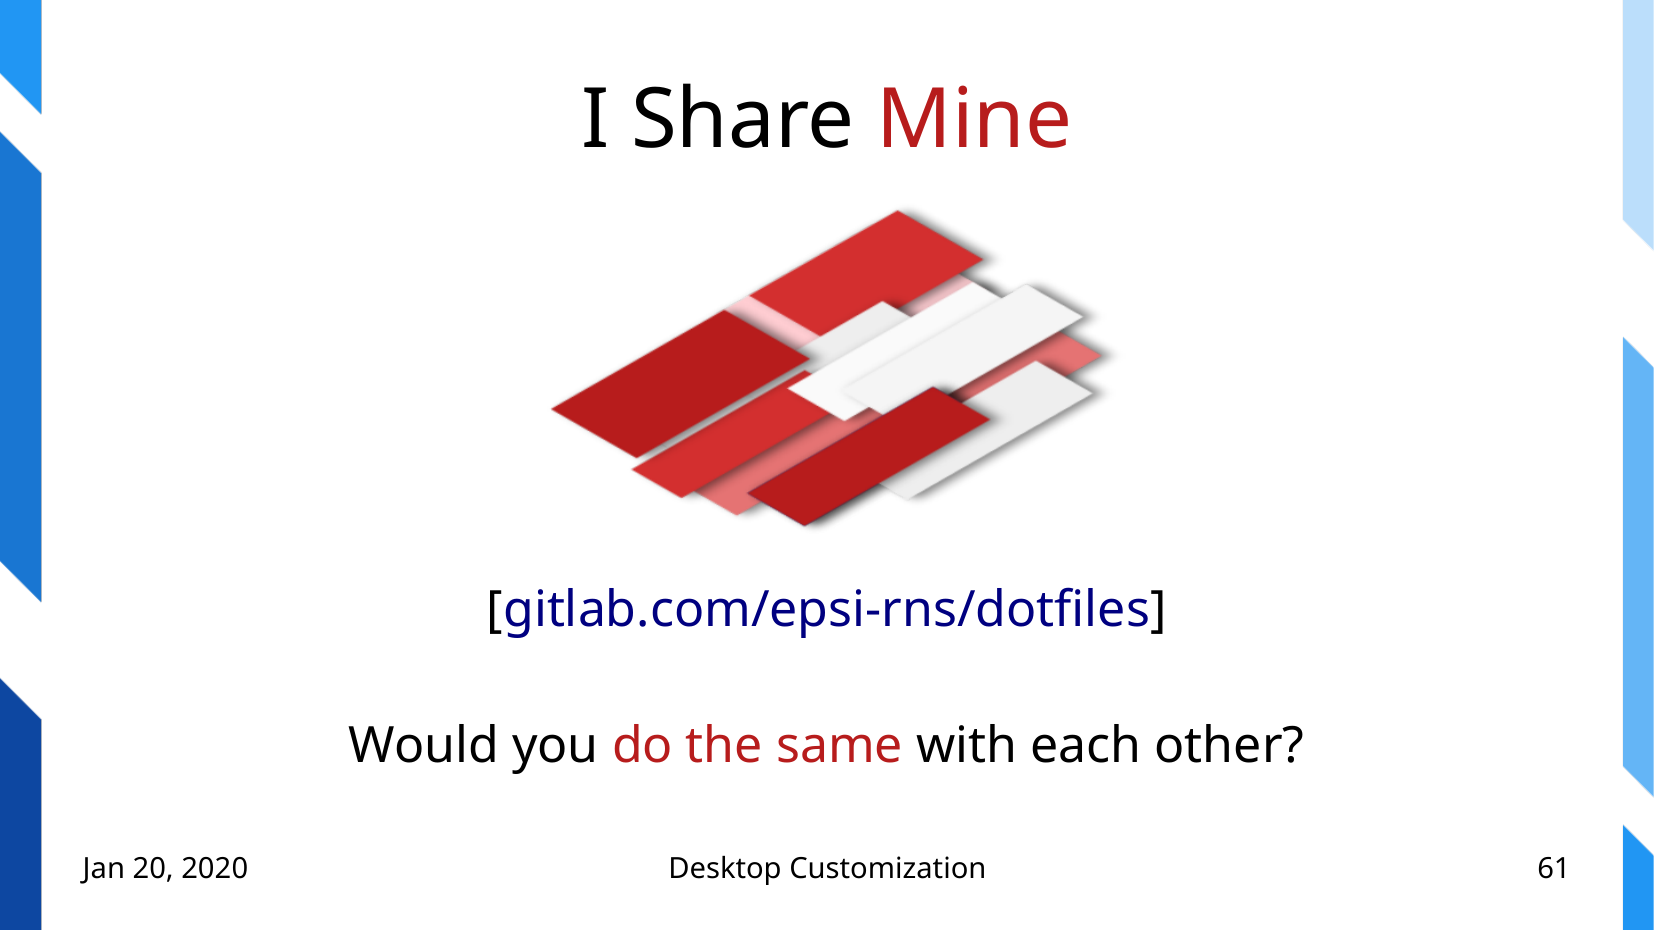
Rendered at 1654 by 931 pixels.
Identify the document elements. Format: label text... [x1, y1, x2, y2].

picture [0, 0, 1654, 930]
title I Share Mine [82, 37, 1571, 193]
subtitle [gitlab.com/epsi-rns/dotfiles] Would you do the same with each other? [82, 540, 1571, 811]
